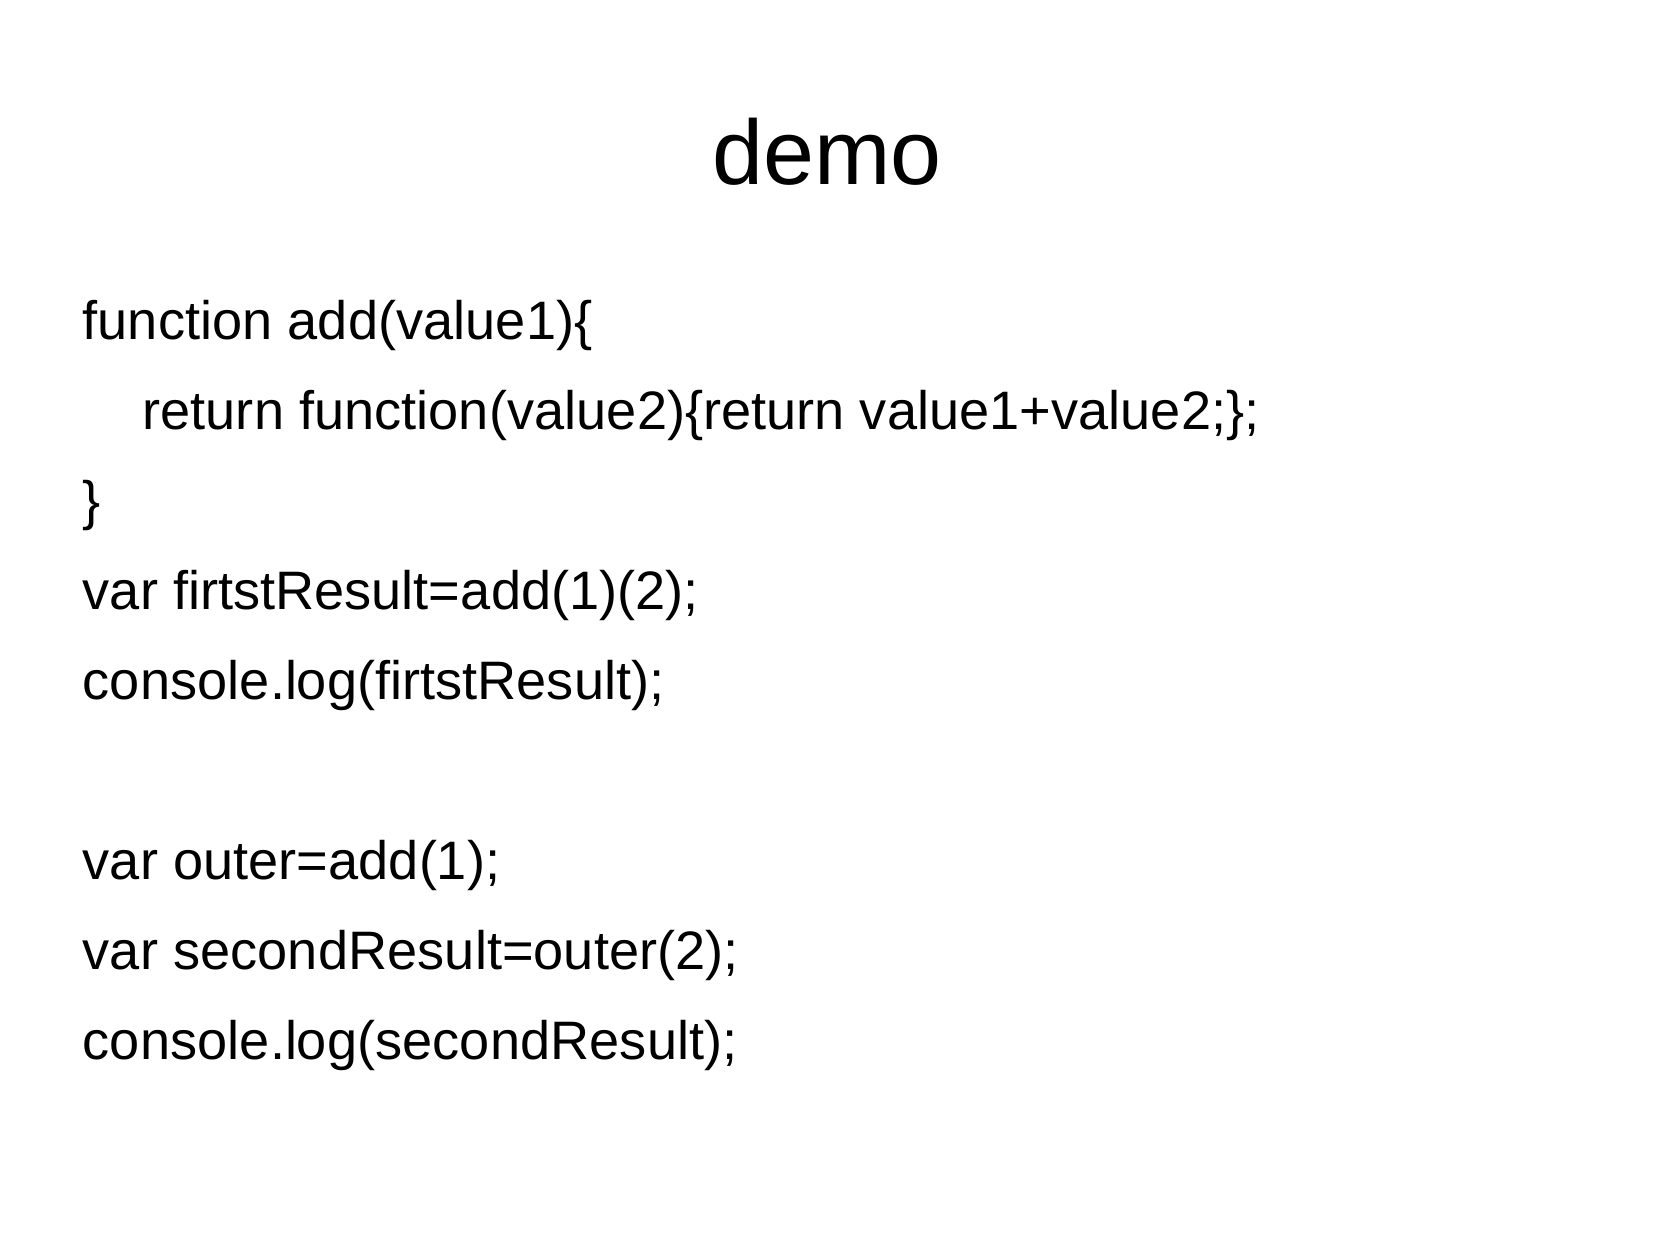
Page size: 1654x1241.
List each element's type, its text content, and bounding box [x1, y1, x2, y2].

title demo [82, 49, 1571, 257]
list function add(value1){ return function(value2){return value1+value2;}; } var firtstResult=add(1)(2); console.log(firtstResult); var outer=add(1); var secondResult=outer(2); console.log(secondResult); [82, 290, 1571, 1141]
